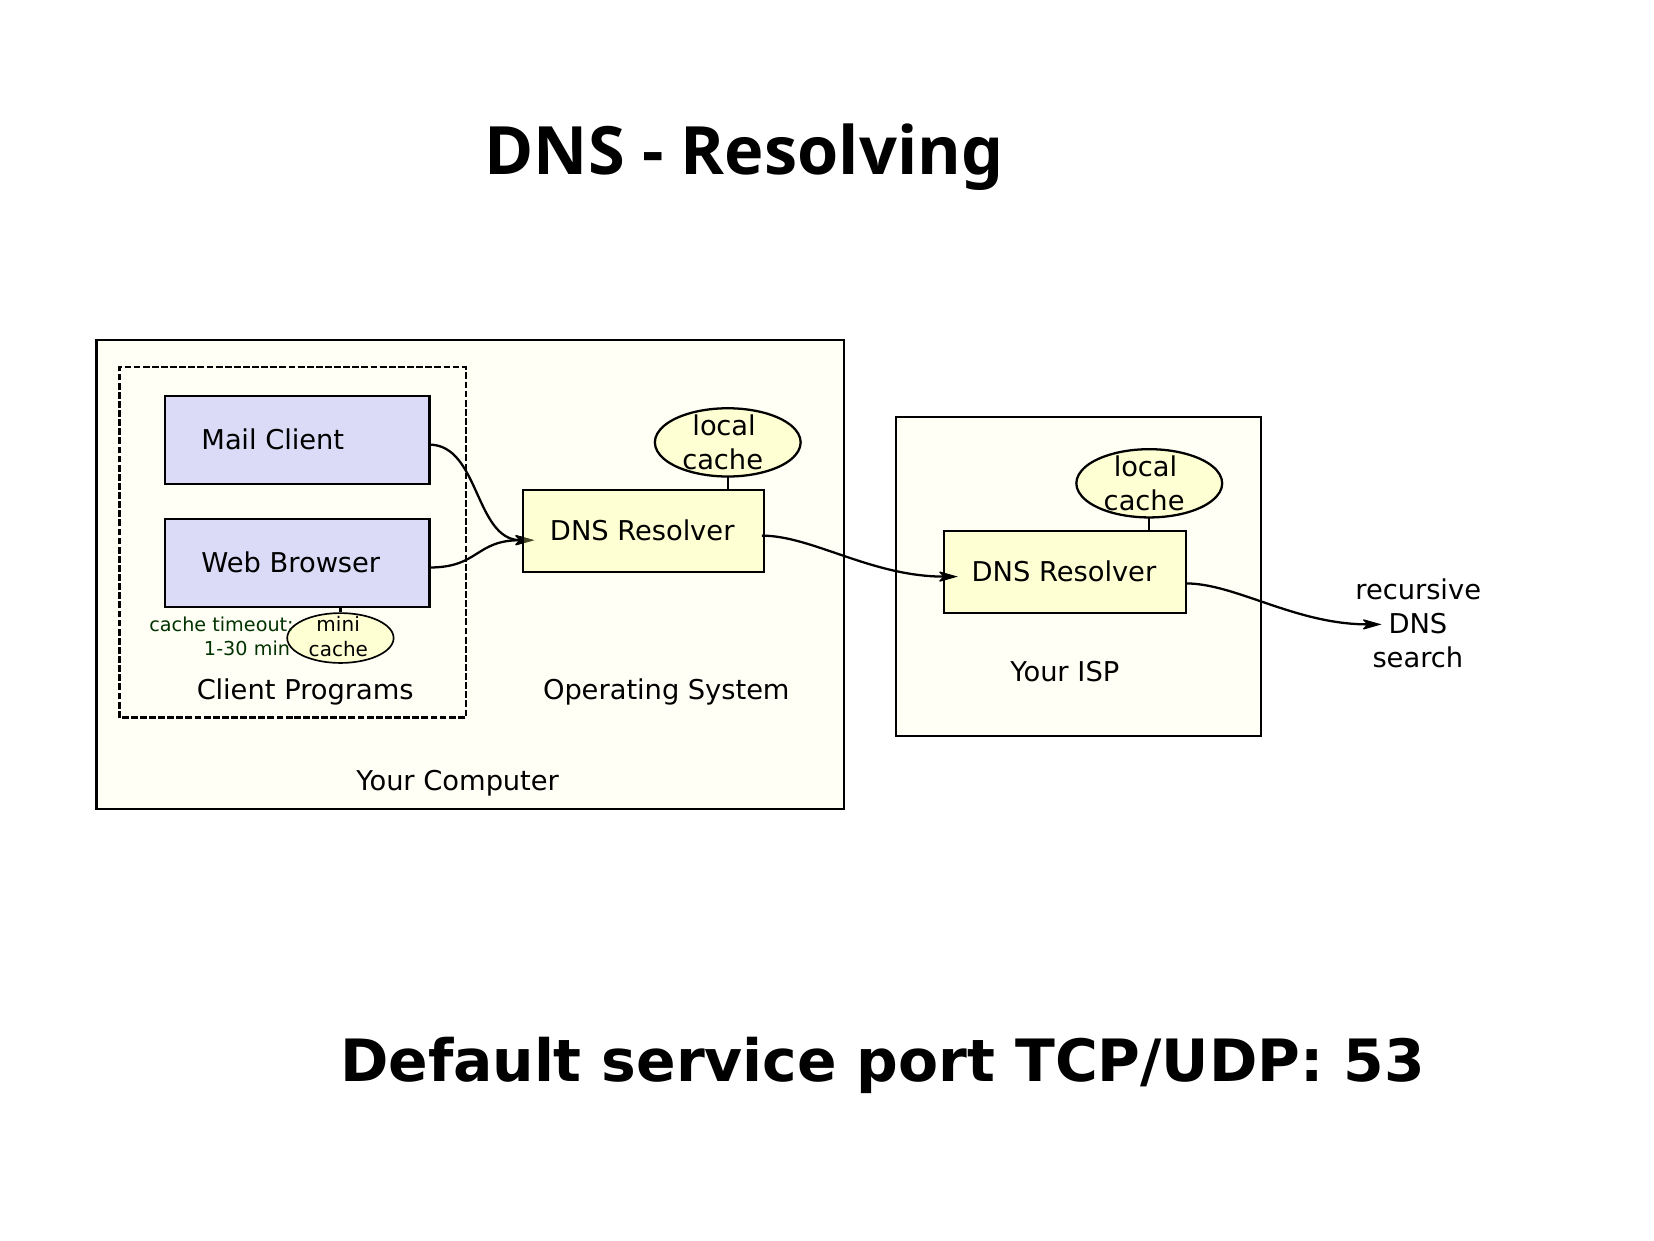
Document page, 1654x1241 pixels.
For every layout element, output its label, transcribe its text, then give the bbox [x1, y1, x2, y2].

picture [0, 255, 1654, 923]
text_box Default service port TCP/UDP: 53 [325, 1020, 1441, 1103]
title DNS - Resolving [0, 49, 1489, 255]
